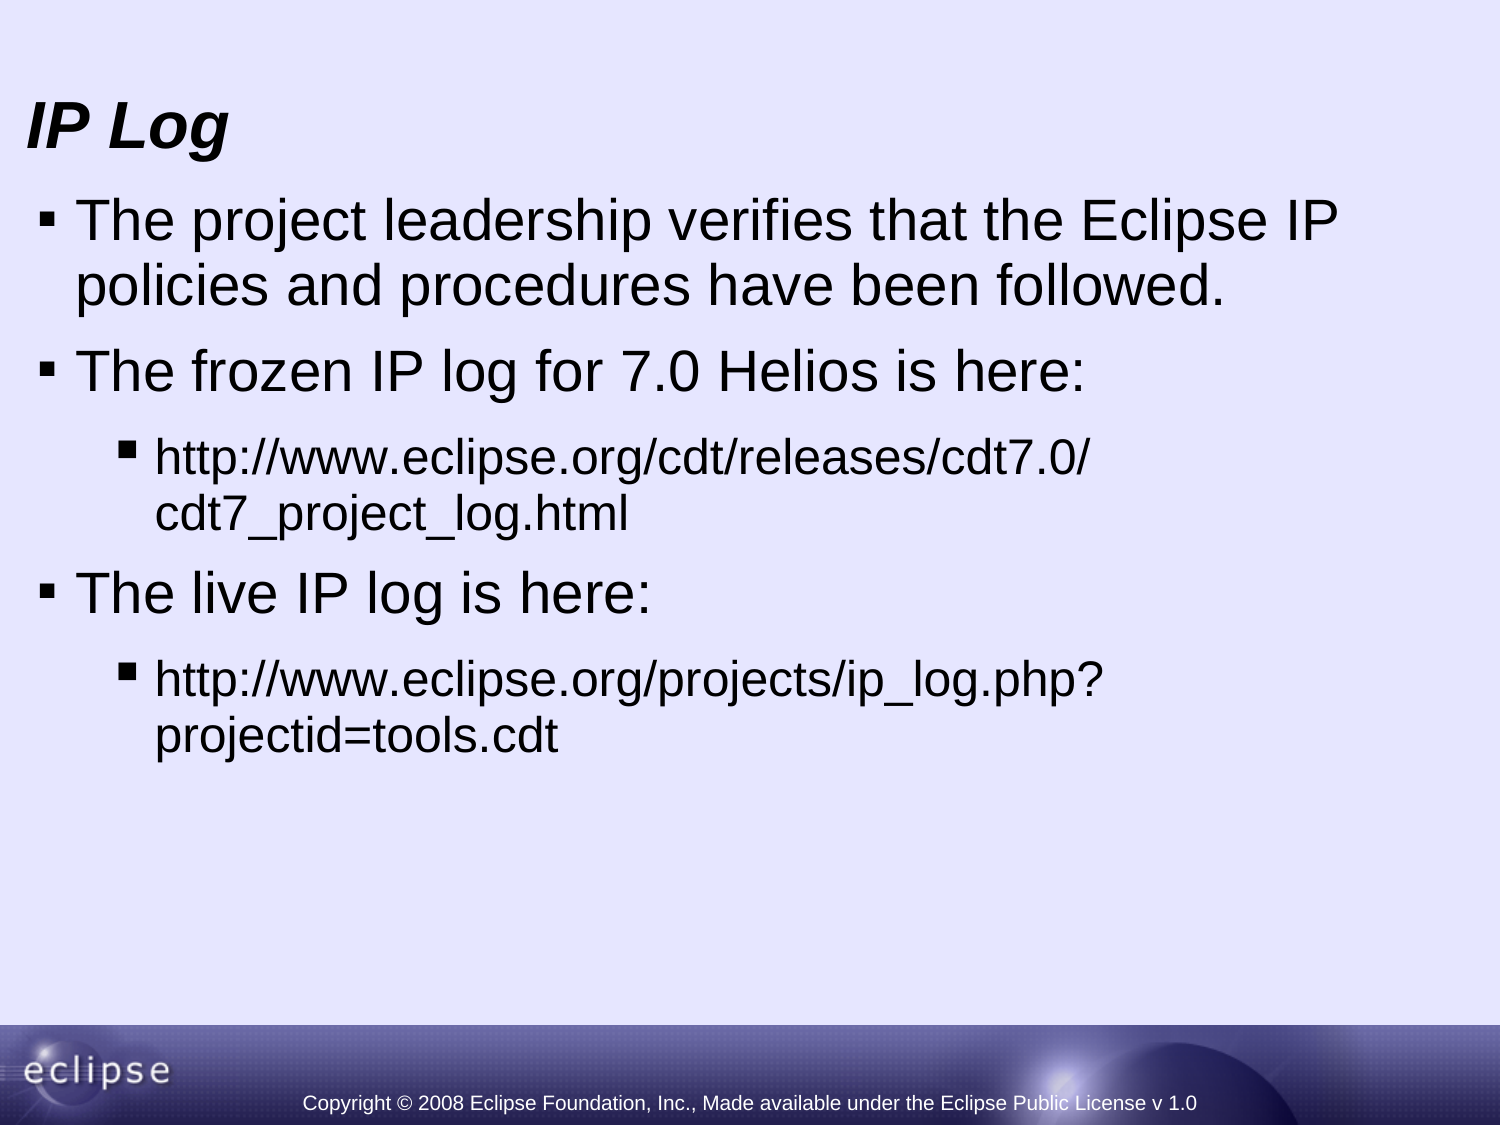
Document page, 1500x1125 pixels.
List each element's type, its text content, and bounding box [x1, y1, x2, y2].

title IP Log [26, 84, 1474, 172]
list The project leadership verifies that the Eclipse IP policies and procedures have been followed. The frozen IP log for 7.0 Helios is here: http://www.eclipse.org/cdt/releases/cdt7.0/cdt7_project_log.html The live IP log is here: http://www.eclipse.org/projects/ip_log.php?projectid=tools.cdt [37, 187, 1463, 1021]
picture [0, 1025, 1500, 1125]
